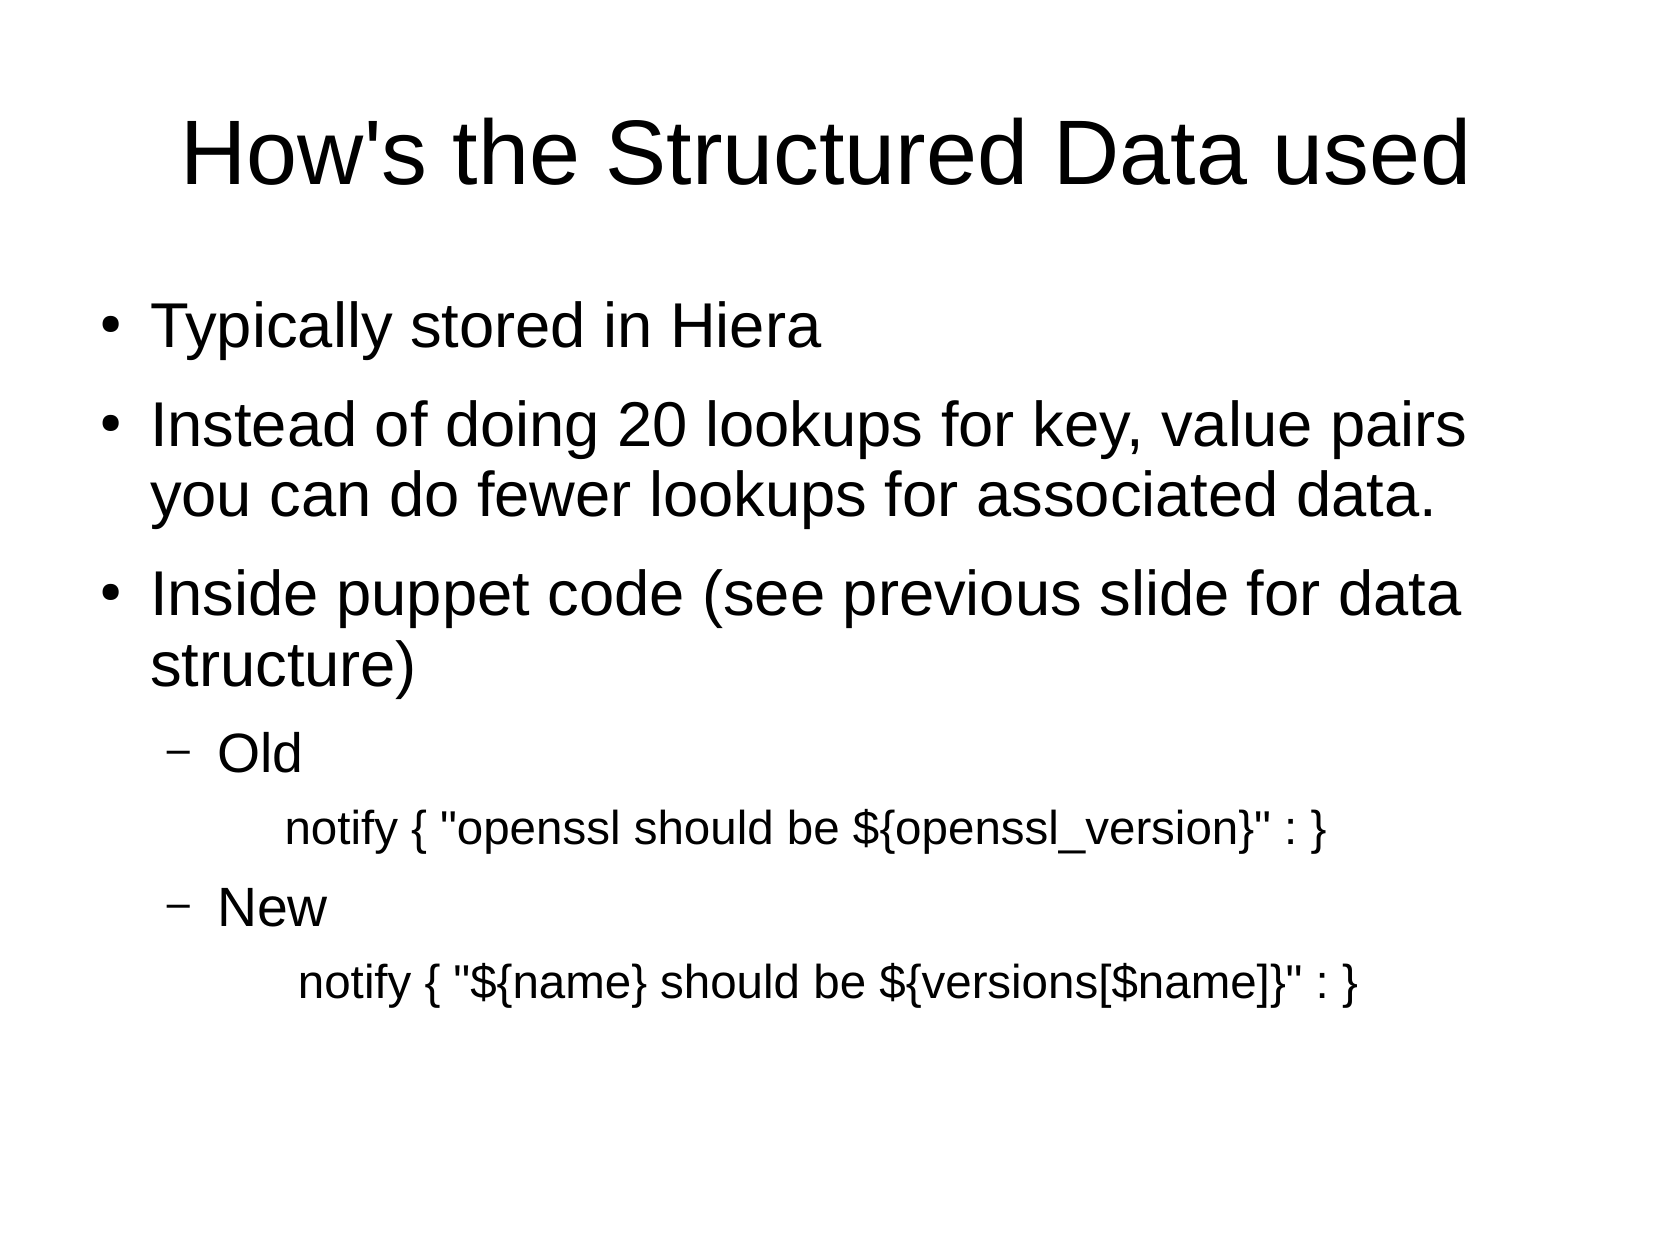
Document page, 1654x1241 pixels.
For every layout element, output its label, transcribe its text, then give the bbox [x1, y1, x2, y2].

title How's the Structured Data used [82, 49, 1571, 257]
list Typically stored in Hiera Instead of doing 20 lookups for key, value pairs you can do fewer lookups for associated data. Inside puppet code (see previous slide for data structure) Old notify { "openssl should be ${openssl_version}" : } New notify { "${name} should be ${versions[$name]}" : } [82, 290, 1571, 1010]
